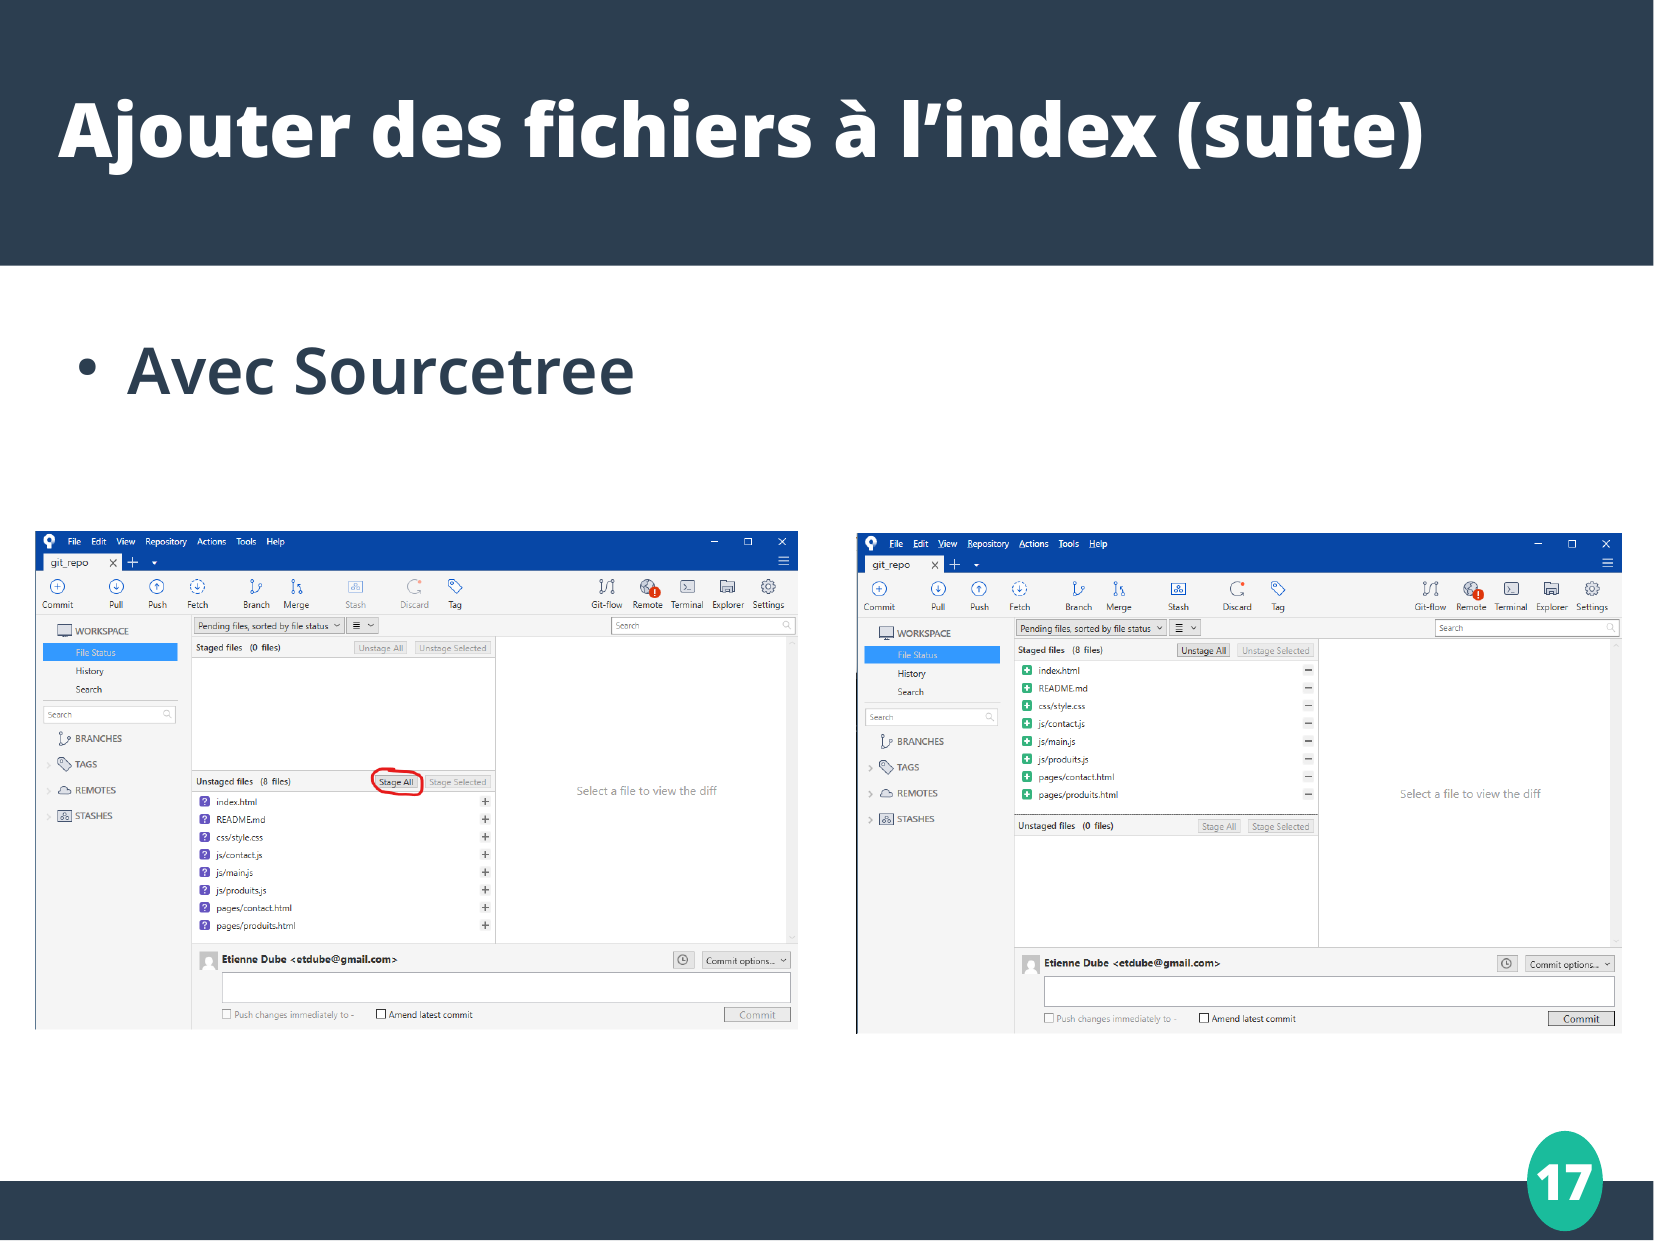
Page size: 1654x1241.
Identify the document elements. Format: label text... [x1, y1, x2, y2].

title Ajouter des fichiers à l’index (suite) [59, 49, 1595, 207]
list Avec Sourcetree [59, 324, 1595, 414]
picture [35, 531, 798, 1030]
picture [856, 533, 1622, 1034]
